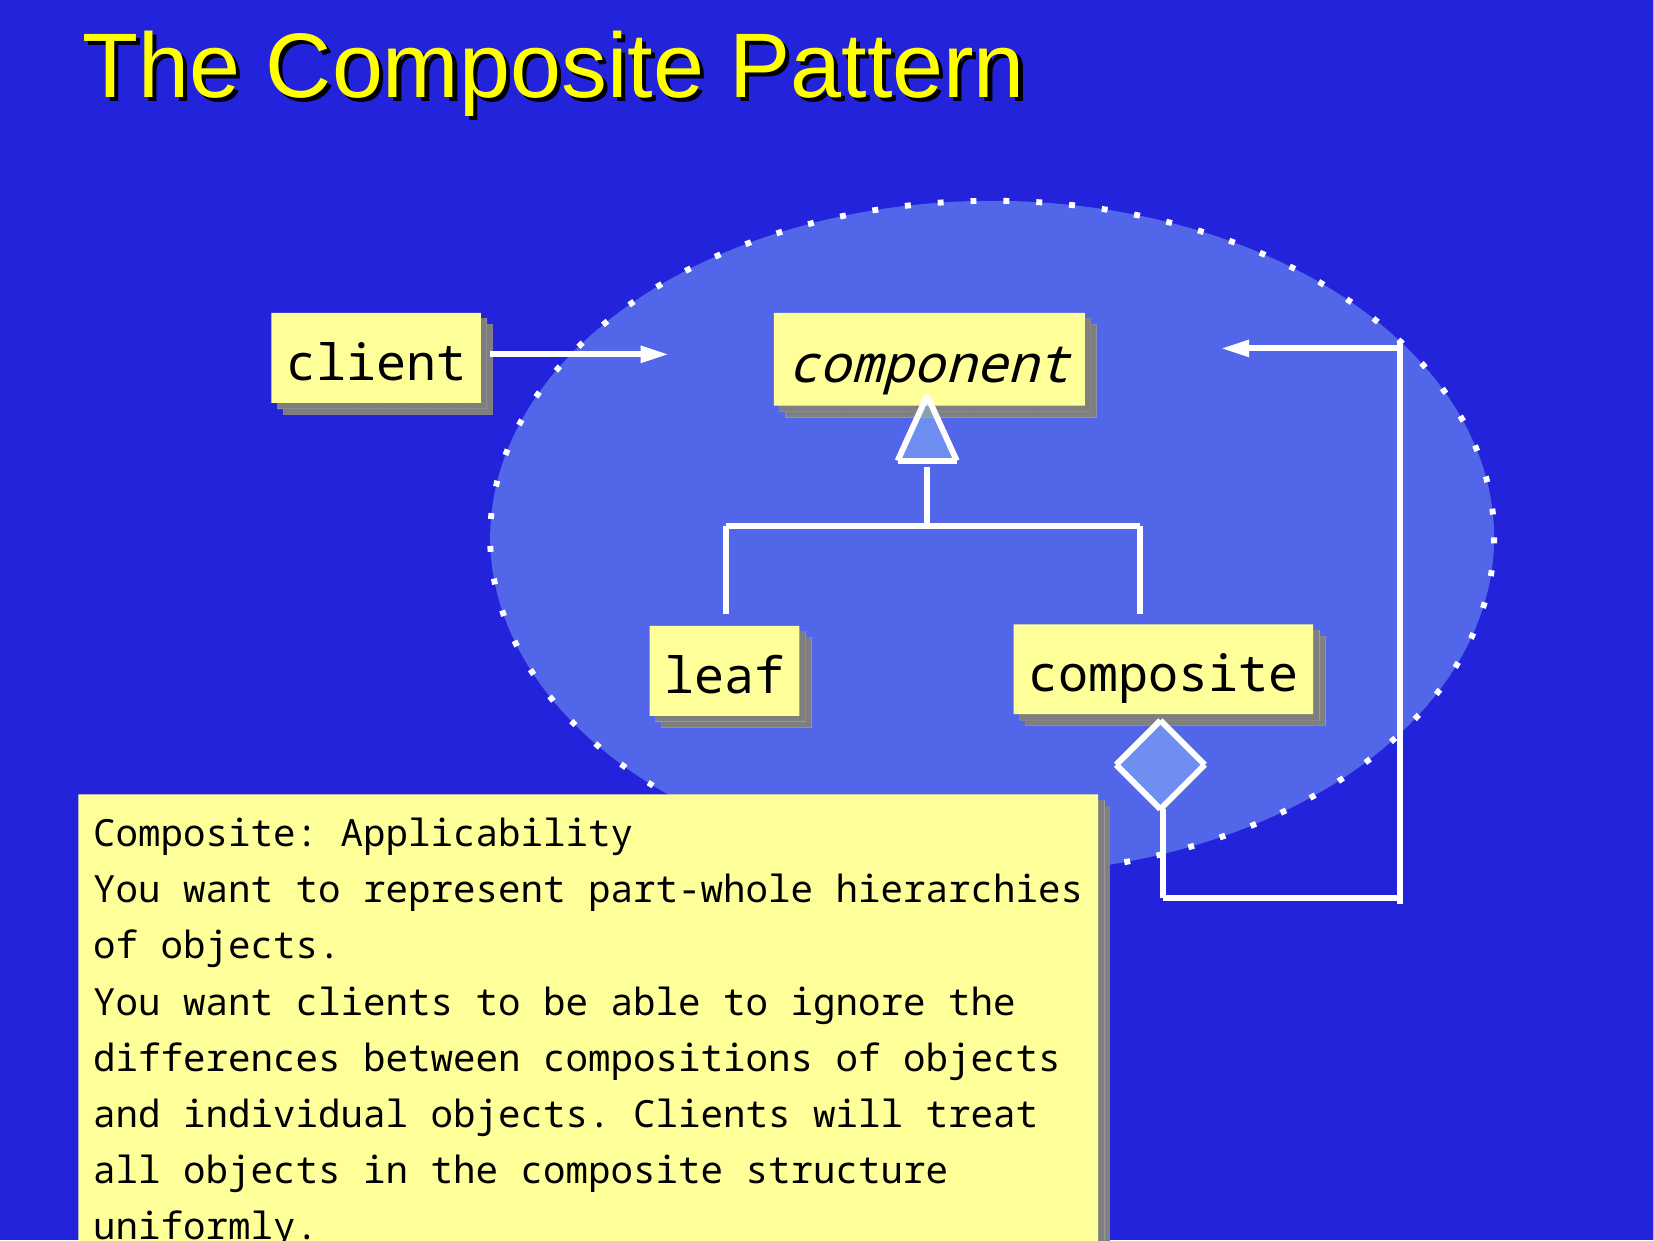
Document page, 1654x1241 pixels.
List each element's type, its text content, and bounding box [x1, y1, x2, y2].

text_box [1403, 343, 1495, 731]
text_box composite [1013, 624, 1314, 715]
text_box leaf [649, 625, 800, 716]
title The Composite Pattern [82, 2, 1571, 130]
text_box Composite: Applicability You want to represent part-whole hierarchies of objects. You want clients to be able to ignore the differences between compositions of objects and individual objects. Clients will treat all objects in the composite structure uniformly. [78, 794, 1099, 1241]
text_box [490, 200, 1402, 866]
text_box client [271, 312, 481, 403]
text_box component [773, 312, 1085, 406]
